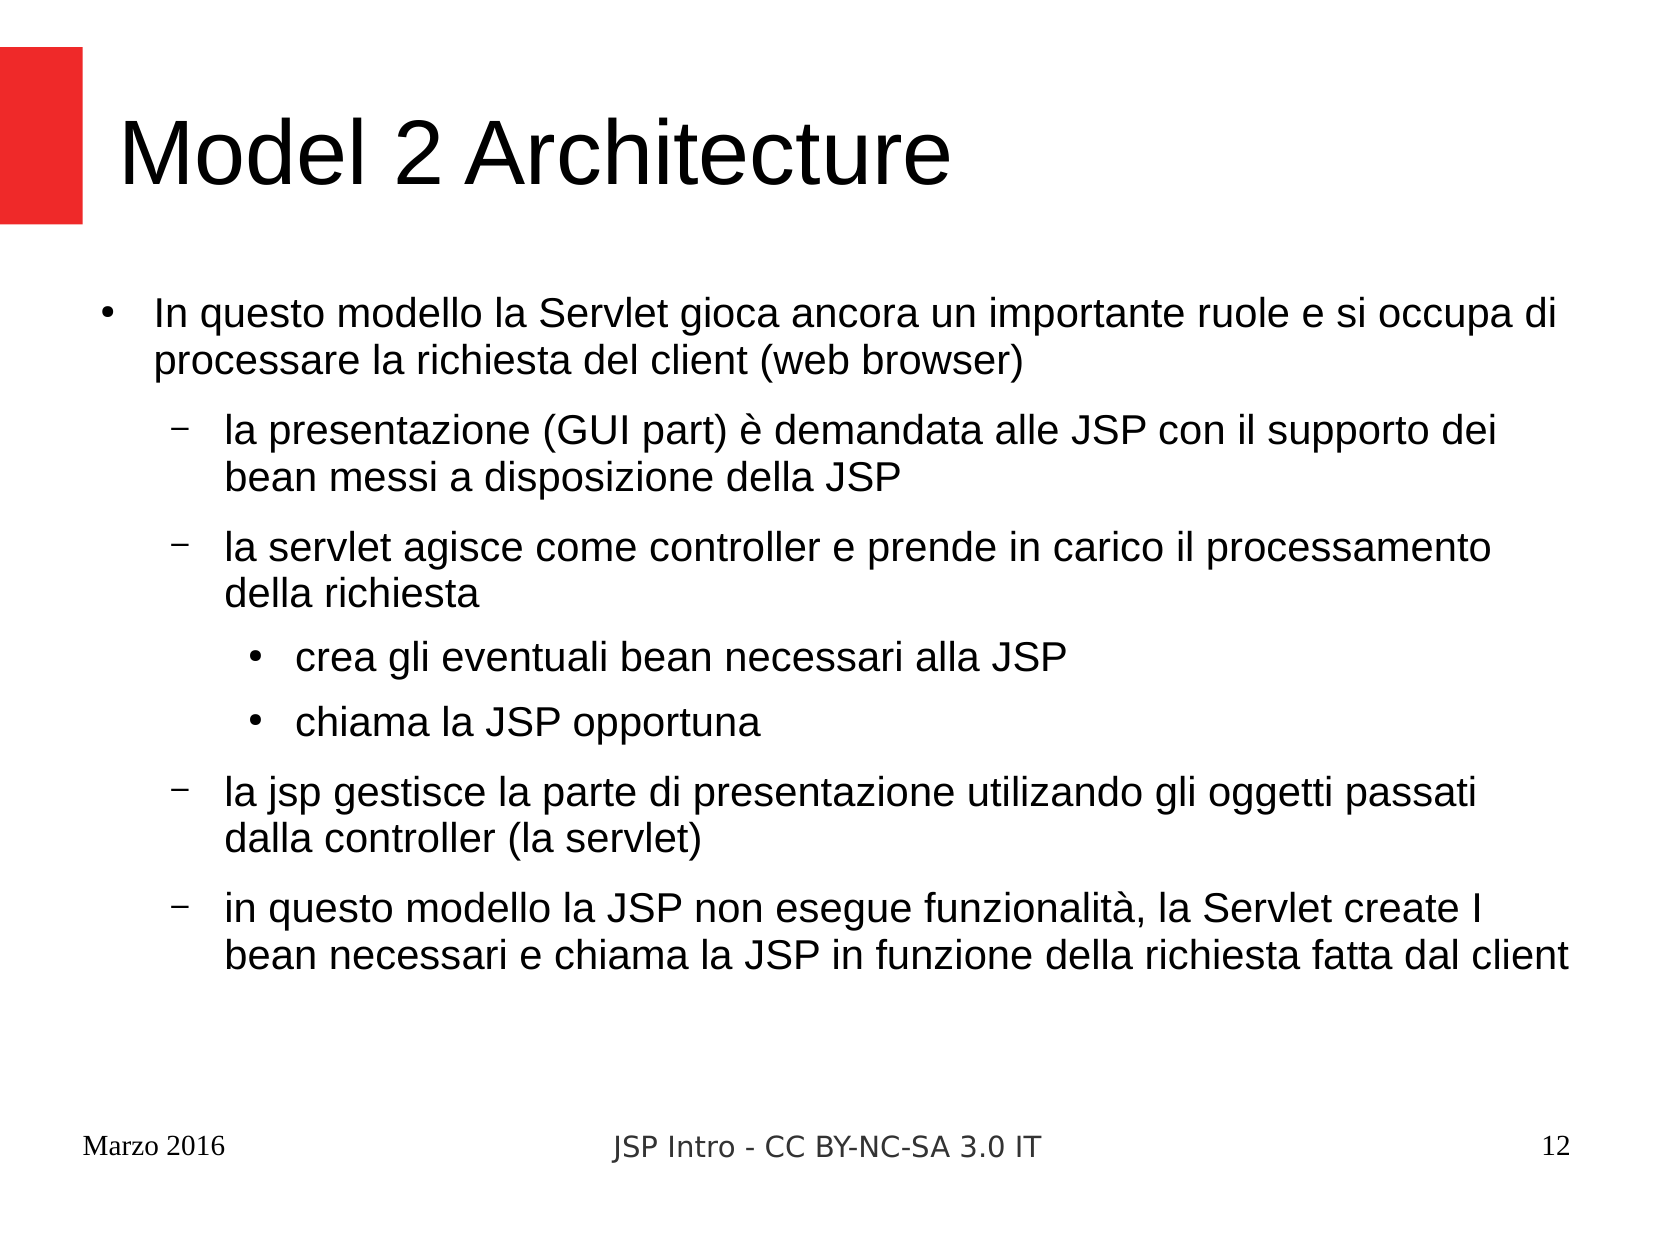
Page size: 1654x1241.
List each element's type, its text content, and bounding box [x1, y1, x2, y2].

list In questo modello la Servlet gioca ancora un importante ruole e si occupa di processare la richiesta del client (web browser) la presentazione (GUI part) è demandata alle JSP con il supporto dei bean messi a disposizione della JSP la servlet agisce come controller e prende in carico il processamento della richiesta crea gli eventuali bean necessari alla JSP chiama la JSP opportuna la jsp gestisce la parte di presentazione utilizando gli oggetti passati dalla controller (la servlet) in questo modello la JSP non esegue funzionalità, la Servlet create I bean necessari e chiama la JSP in funzione della richiesta fatta dal client [82, 290, 1571, 1010]
title Model 2 Architecture [118, 49, 1607, 257]
